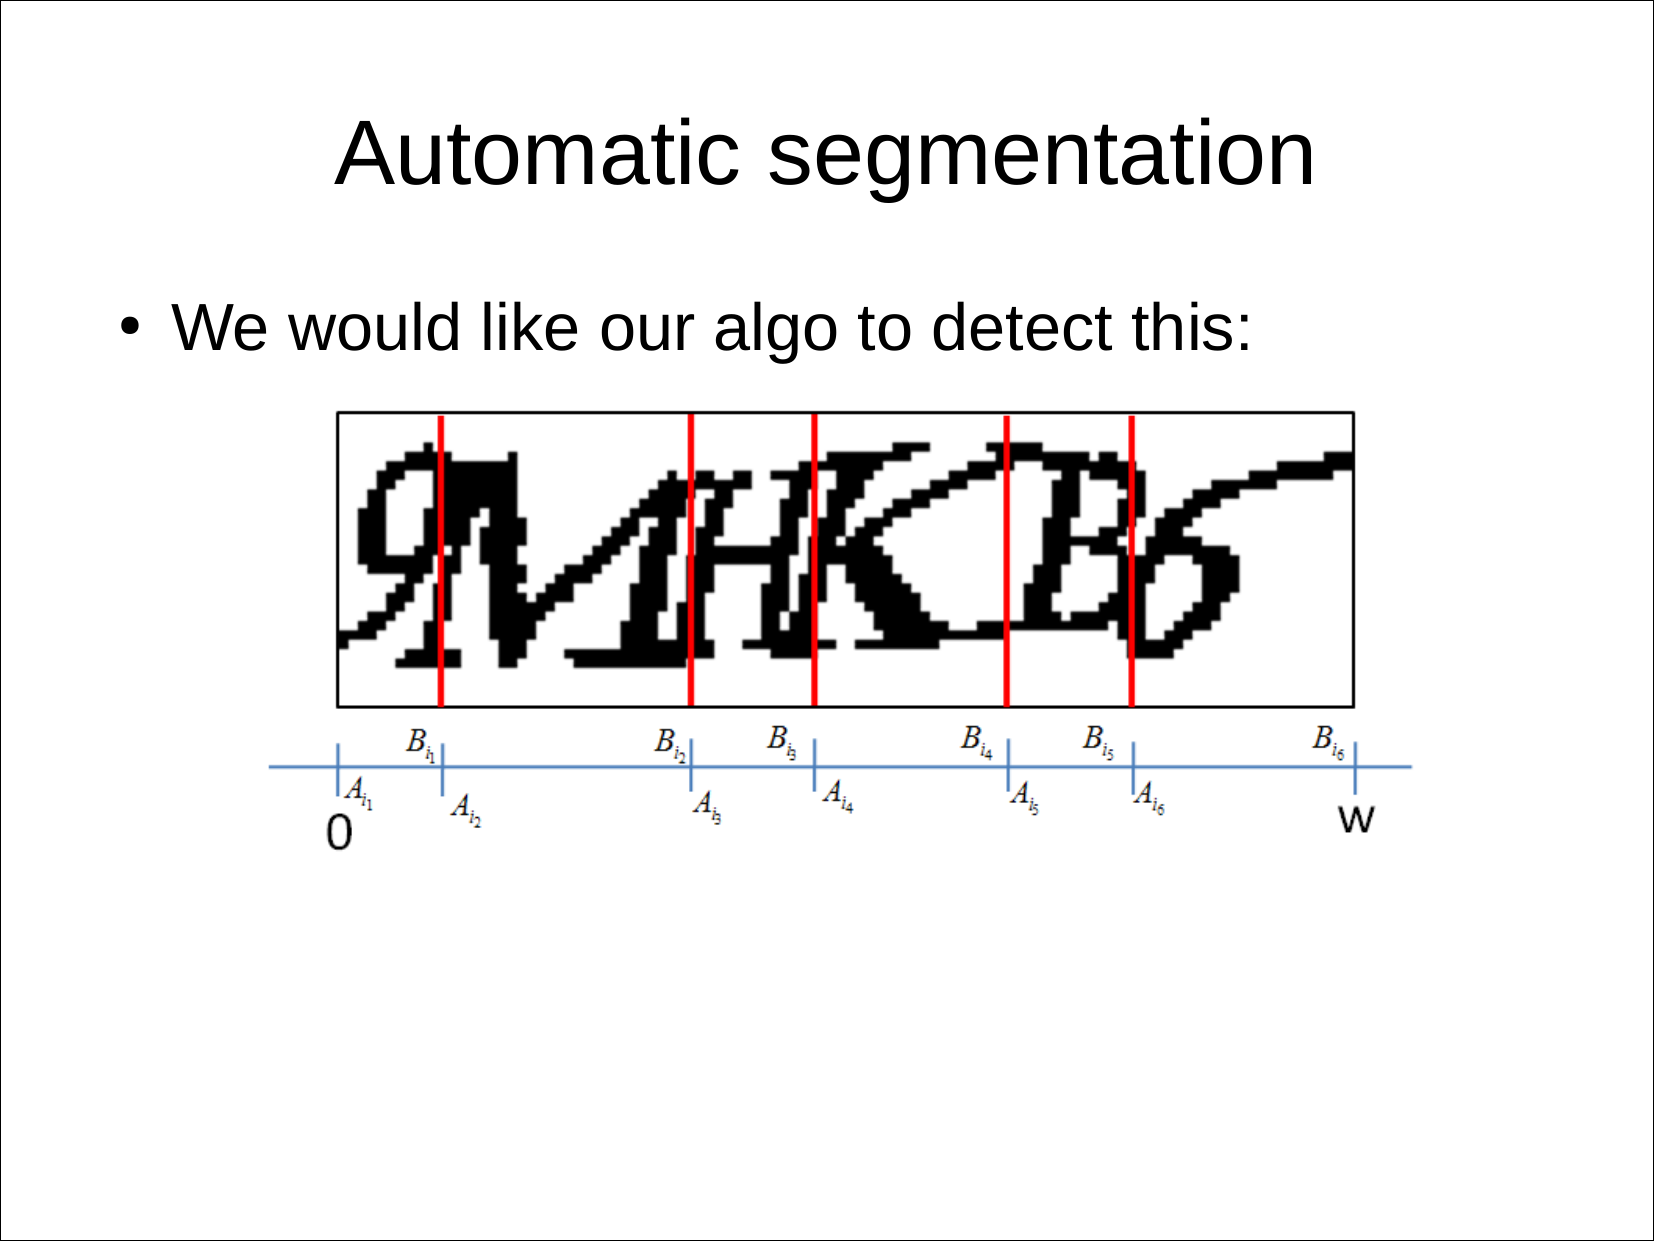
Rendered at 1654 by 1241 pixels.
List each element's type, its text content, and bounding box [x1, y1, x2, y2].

title Automatic segmentation [82, 56, 1571, 250]
picture [241, 380, 1421, 864]
list We would like our algo to detect this: [82, 290, 1571, 1094]
